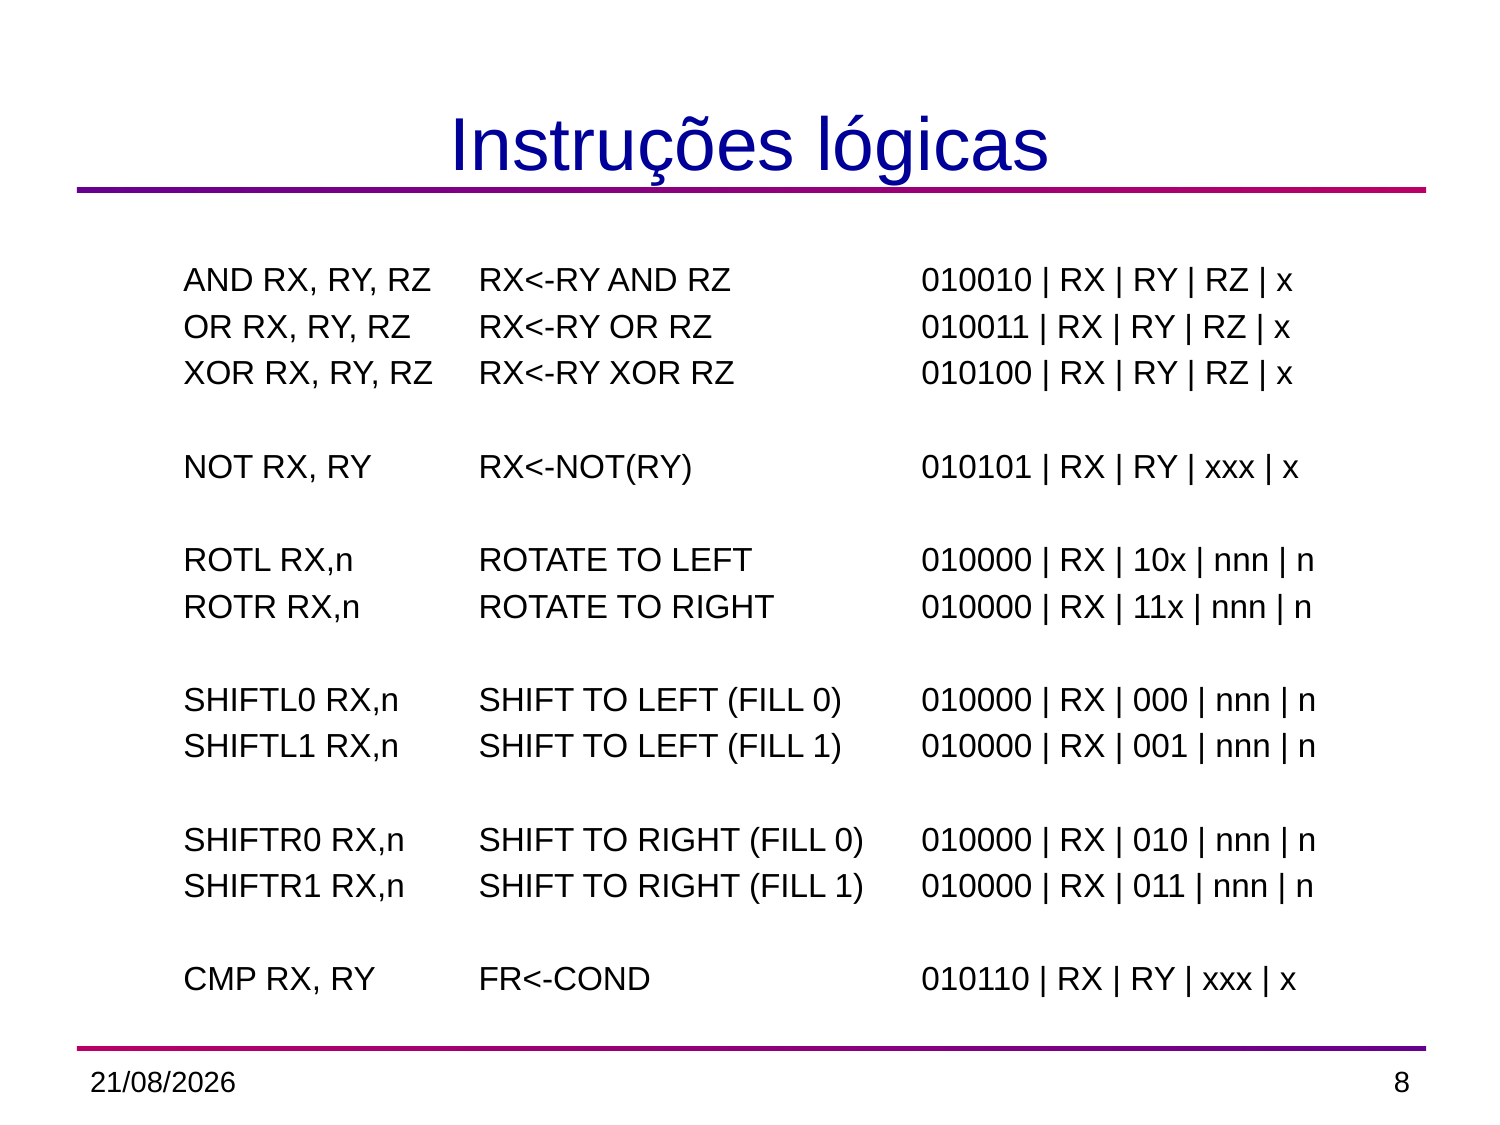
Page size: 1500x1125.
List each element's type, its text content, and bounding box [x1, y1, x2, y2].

slide_number 04/08/2021 [75, 1055, 425, 1125]
title Instruções lógicas [76, 74, 1424, 193]
text_box AND RX, RY, RZ RX<-RY AND RZ 010010 | RX | RY | RZ | x OR RX, RY, RZ RX<-RY OR RZ 010011 | RX | RY | RZ | x XOR RX, RY, RZ RX<-RY XOR RZ 010100 | RX | RY | RZ | x NOT RX, RY RX<-NOT(RY) 010101 | RX | RY | xxx | x ROTL RX,n ROTATE TO LEFT 010000 | RX | 10x | nnn | n ROTR RX,n ROTATE TO RIGHT 010000 | RX | 11x | nnn | n SHIFTL0 RX,n SHIFT TO LEFT (FILL 0) 010000 | RX | 000 | nnn | n SHIFTL1 RX,n SHIFT TO LEFT (FILL 1) 010000 | RX | 001 | nnn | n SHIFTR0 RX,n SHIFT TO RIGHT (FILL 0) 010000 | RX | 010 | nnn | n SHIFTR1 RX,n SHIFT TO RIGHT (FILL 1) 010000 | RX | 011 | nnn | n CMP RX, RY FR<-COND 010110 | RX | RY | xxx | x [112, 251, 1463, 1055]
slide_number <number> [1074, 1055, 1425, 1125]
